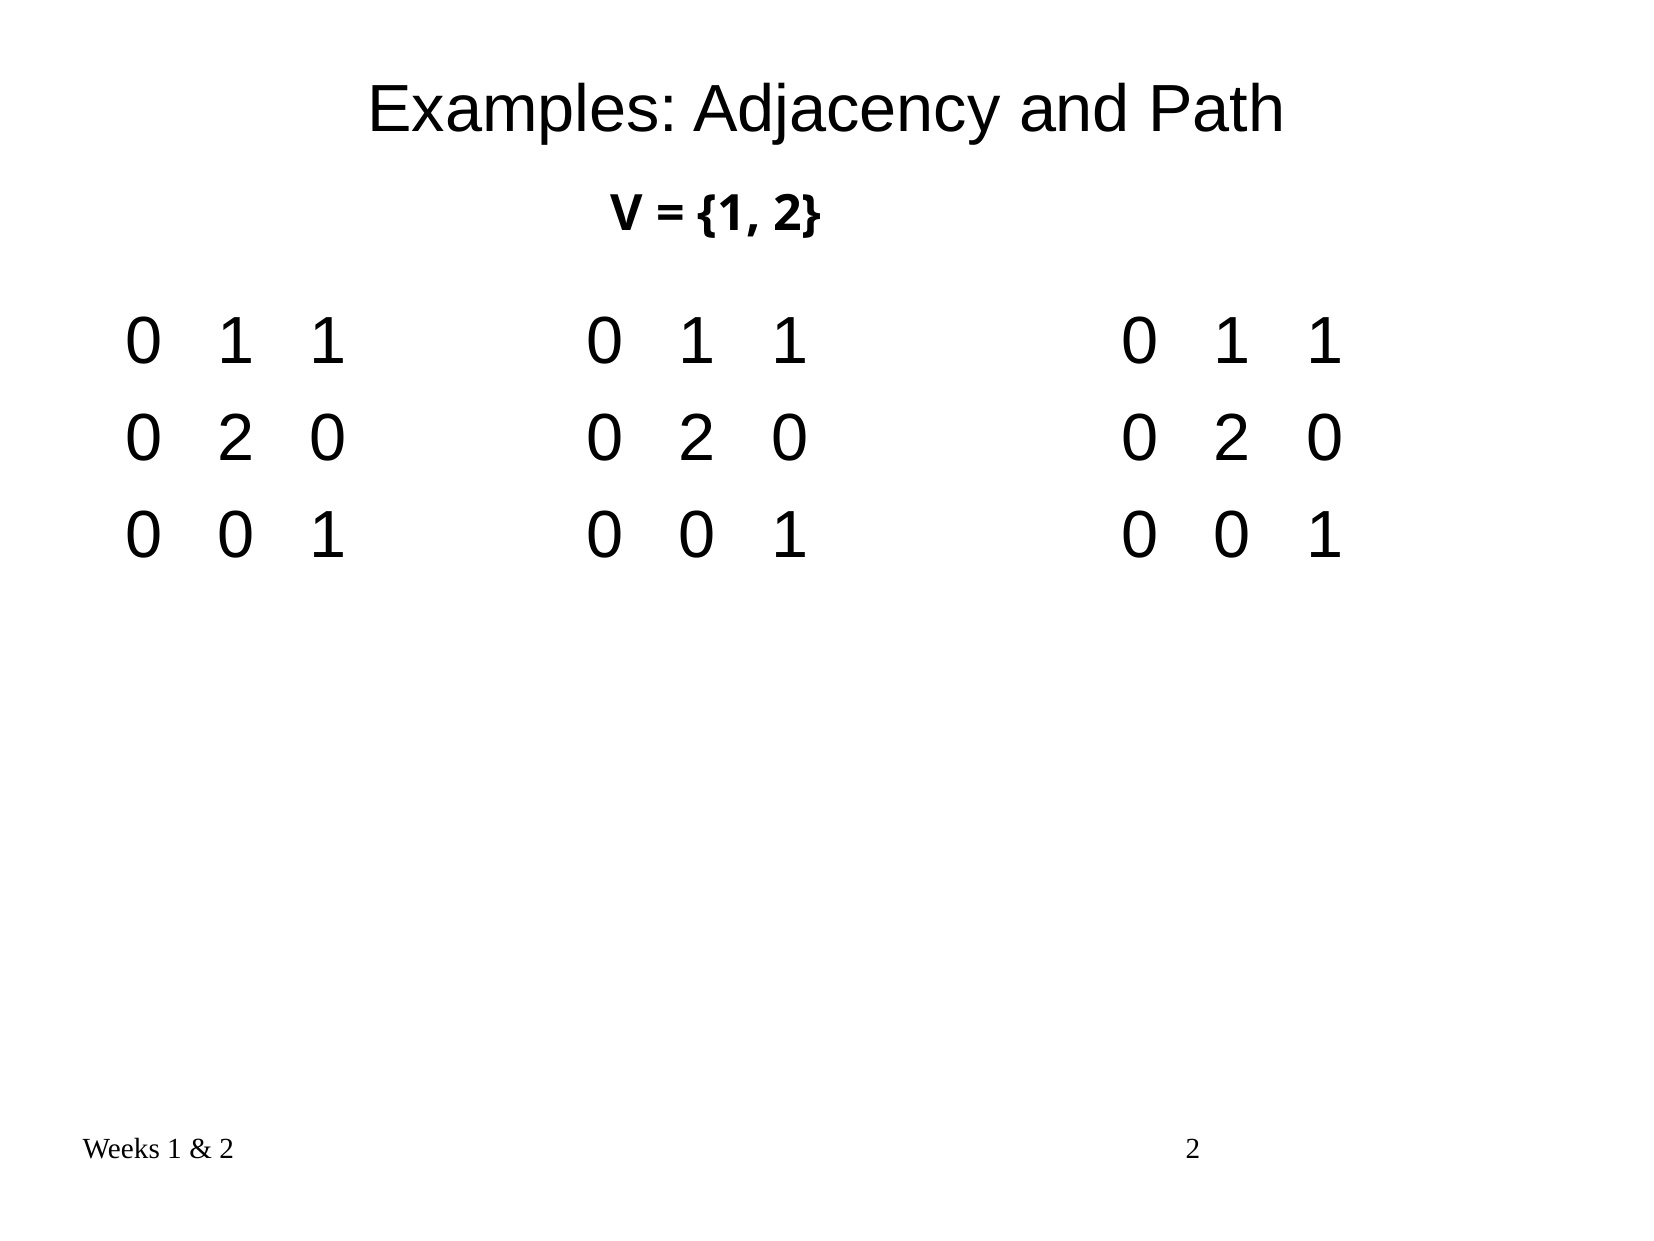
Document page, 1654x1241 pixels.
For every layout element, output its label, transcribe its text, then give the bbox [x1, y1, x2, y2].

text_box Weeks 1 & 2 [82, 1129, 468, 1216]
text_box [1185, 1129, 1571, 1216]
list 0 1 1 0 1 1 0 1 1 0 2 0 0 2 0 0 2 0 0 0 1 0 0 1 0 0 1 [54, 289, 1599, 1103]
title Examples: Adjacency and Path [54, 41, 1599, 248]
text_box V = {1, 2} [596, 173, 837, 309]
